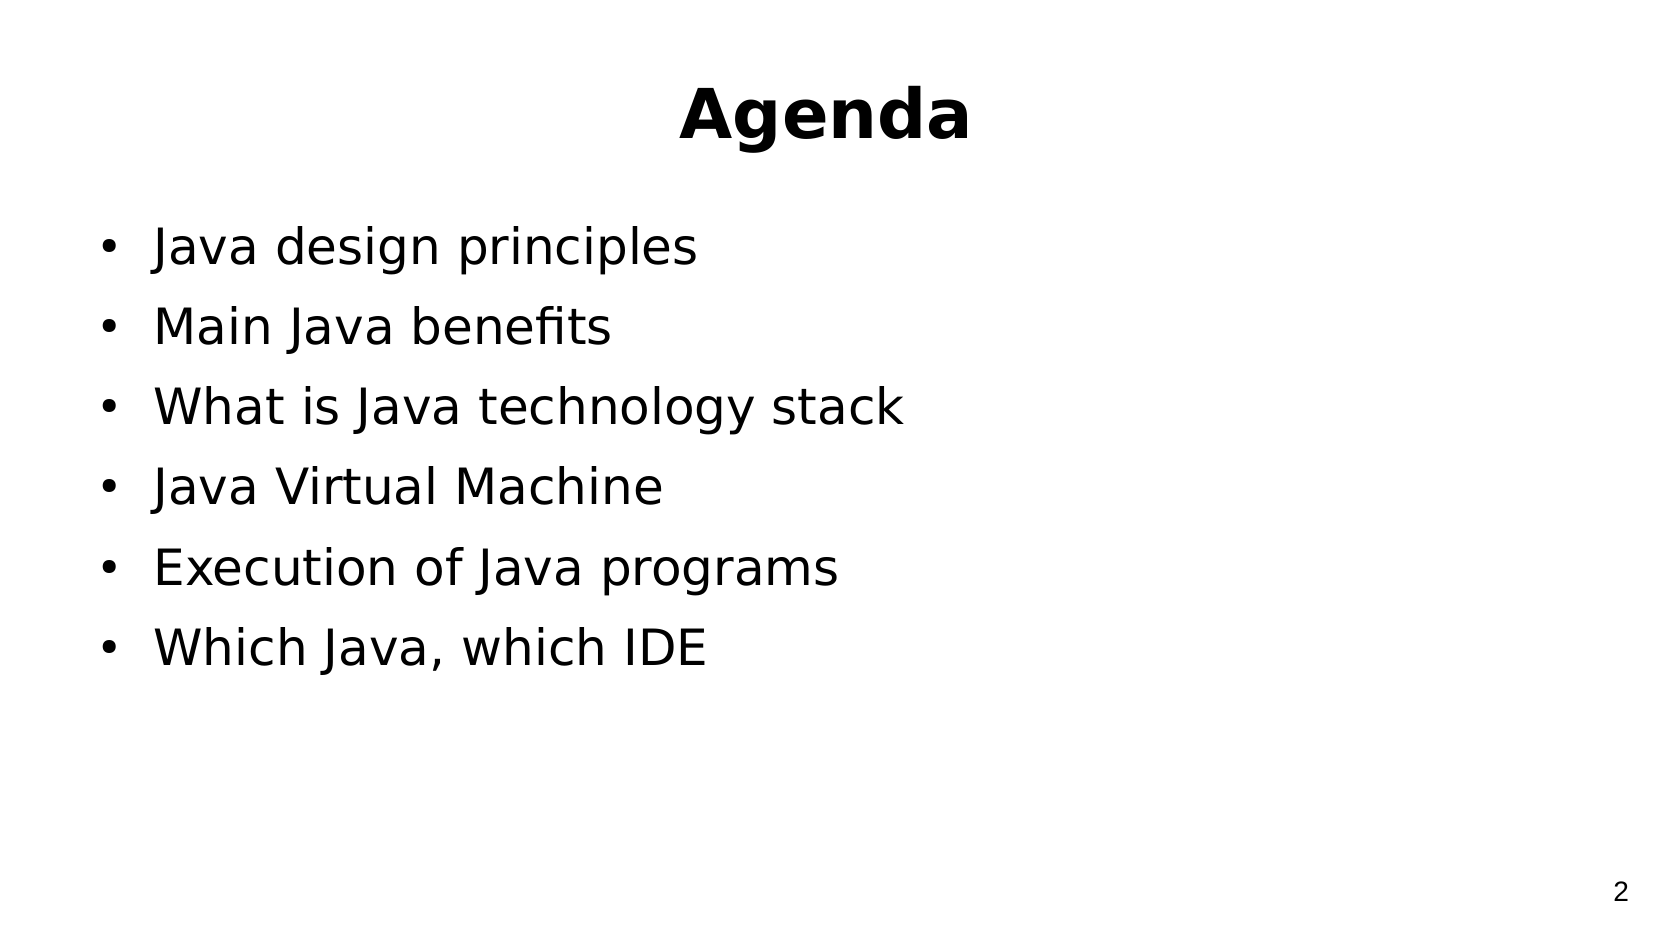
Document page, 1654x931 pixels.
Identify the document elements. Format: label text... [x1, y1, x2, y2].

title Agenda [82, 37, 1571, 193]
list Java design principles Main Java benefits What is Java technology stack Java Virtual Machine Execution of Java programs Which Java, which IDE [82, 217, 1571, 758]
